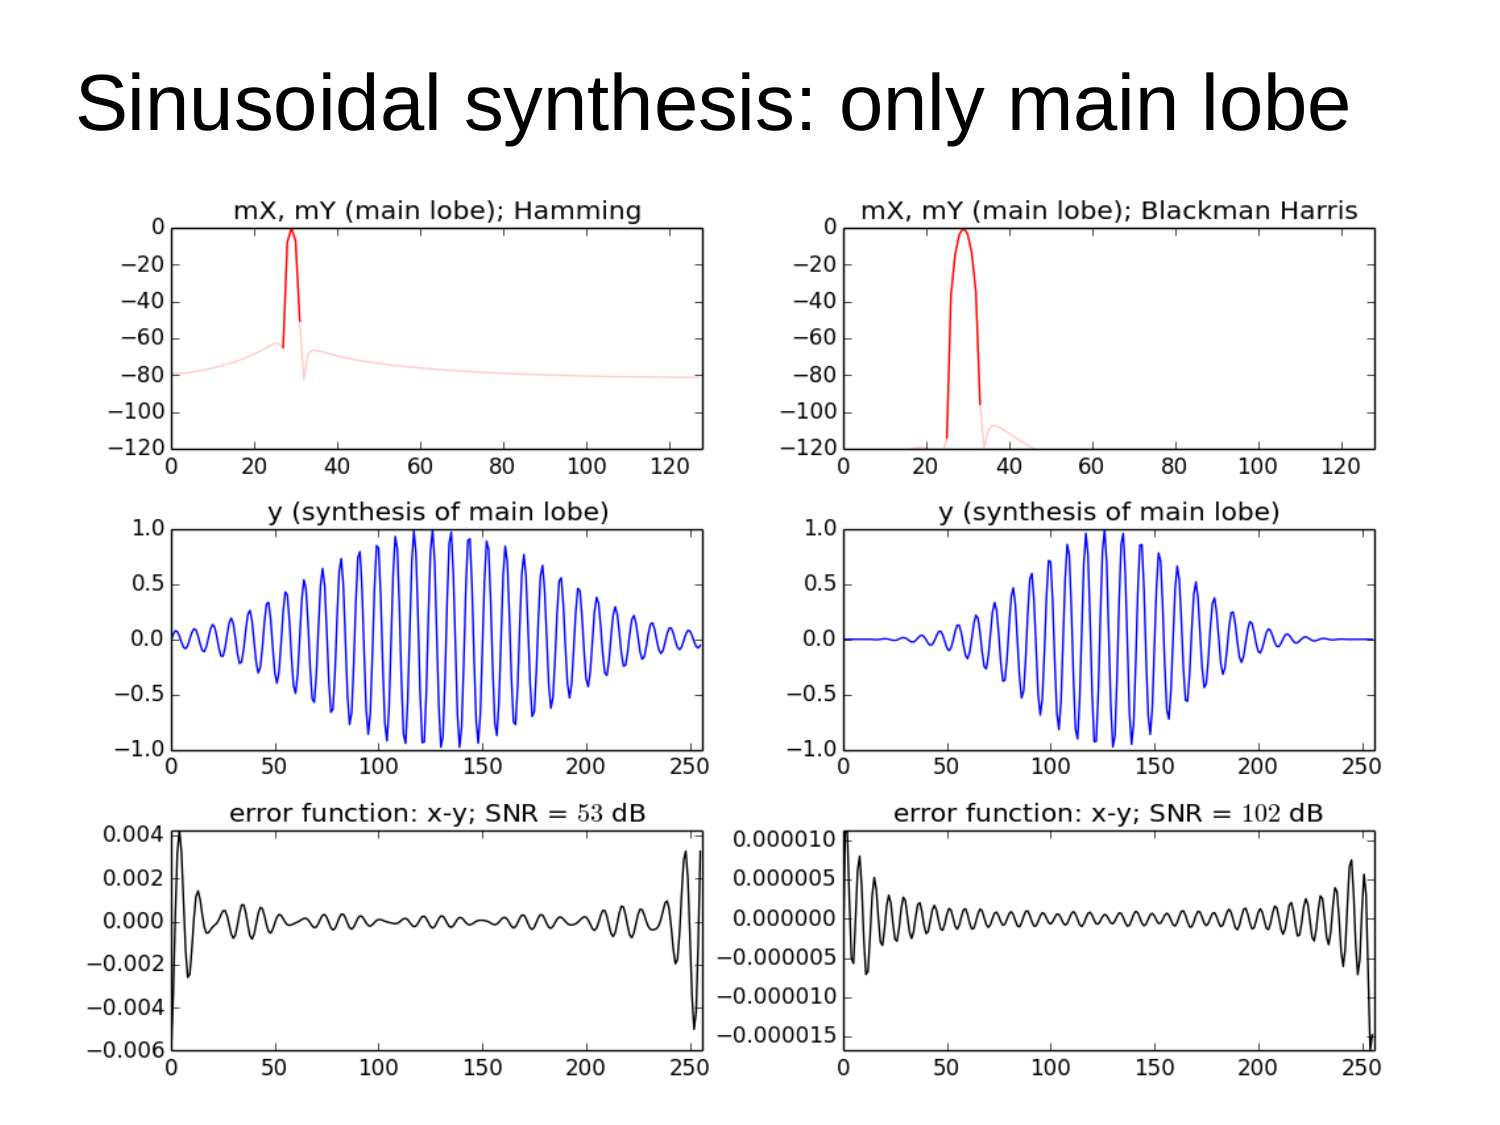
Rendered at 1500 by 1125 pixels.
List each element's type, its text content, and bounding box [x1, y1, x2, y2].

picture [75, 179, 1422, 1103]
title Sinusoidal synthesis: only main lobe [75, 9, 1425, 198]
